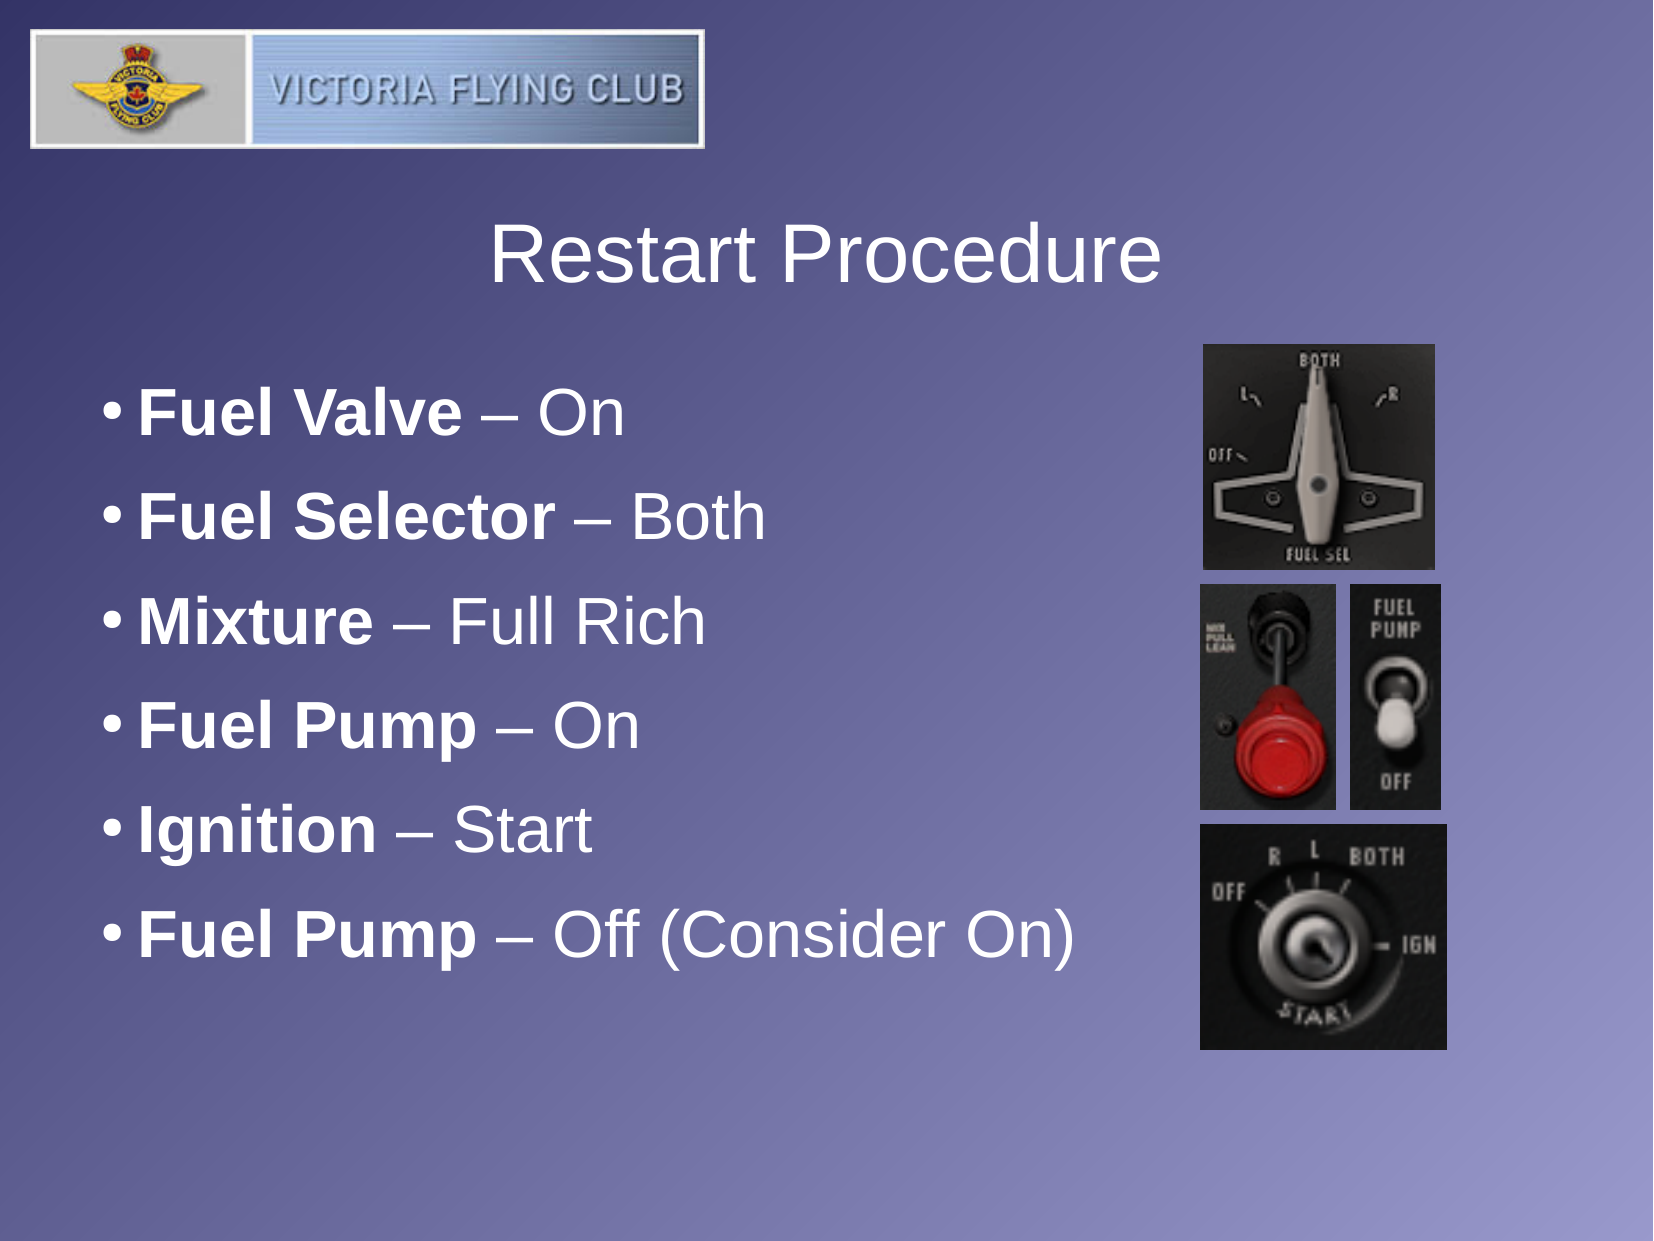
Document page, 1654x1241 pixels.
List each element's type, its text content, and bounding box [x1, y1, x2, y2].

picture [1200, 824, 1447, 1051]
picture [30, 29, 705, 149]
picture [1200, 584, 1336, 811]
list Fuel Valve – On Fuel Selector – Both Mixture – Full Rich Fuel Pump – On Ignition – Start Fuel Pump – Off (Consider On) [82, 375, 1571, 1095]
picture [1350, 584, 1441, 811]
title Restart Procedure [82, 150, 1571, 358]
picture [1203, 344, 1435, 571]
